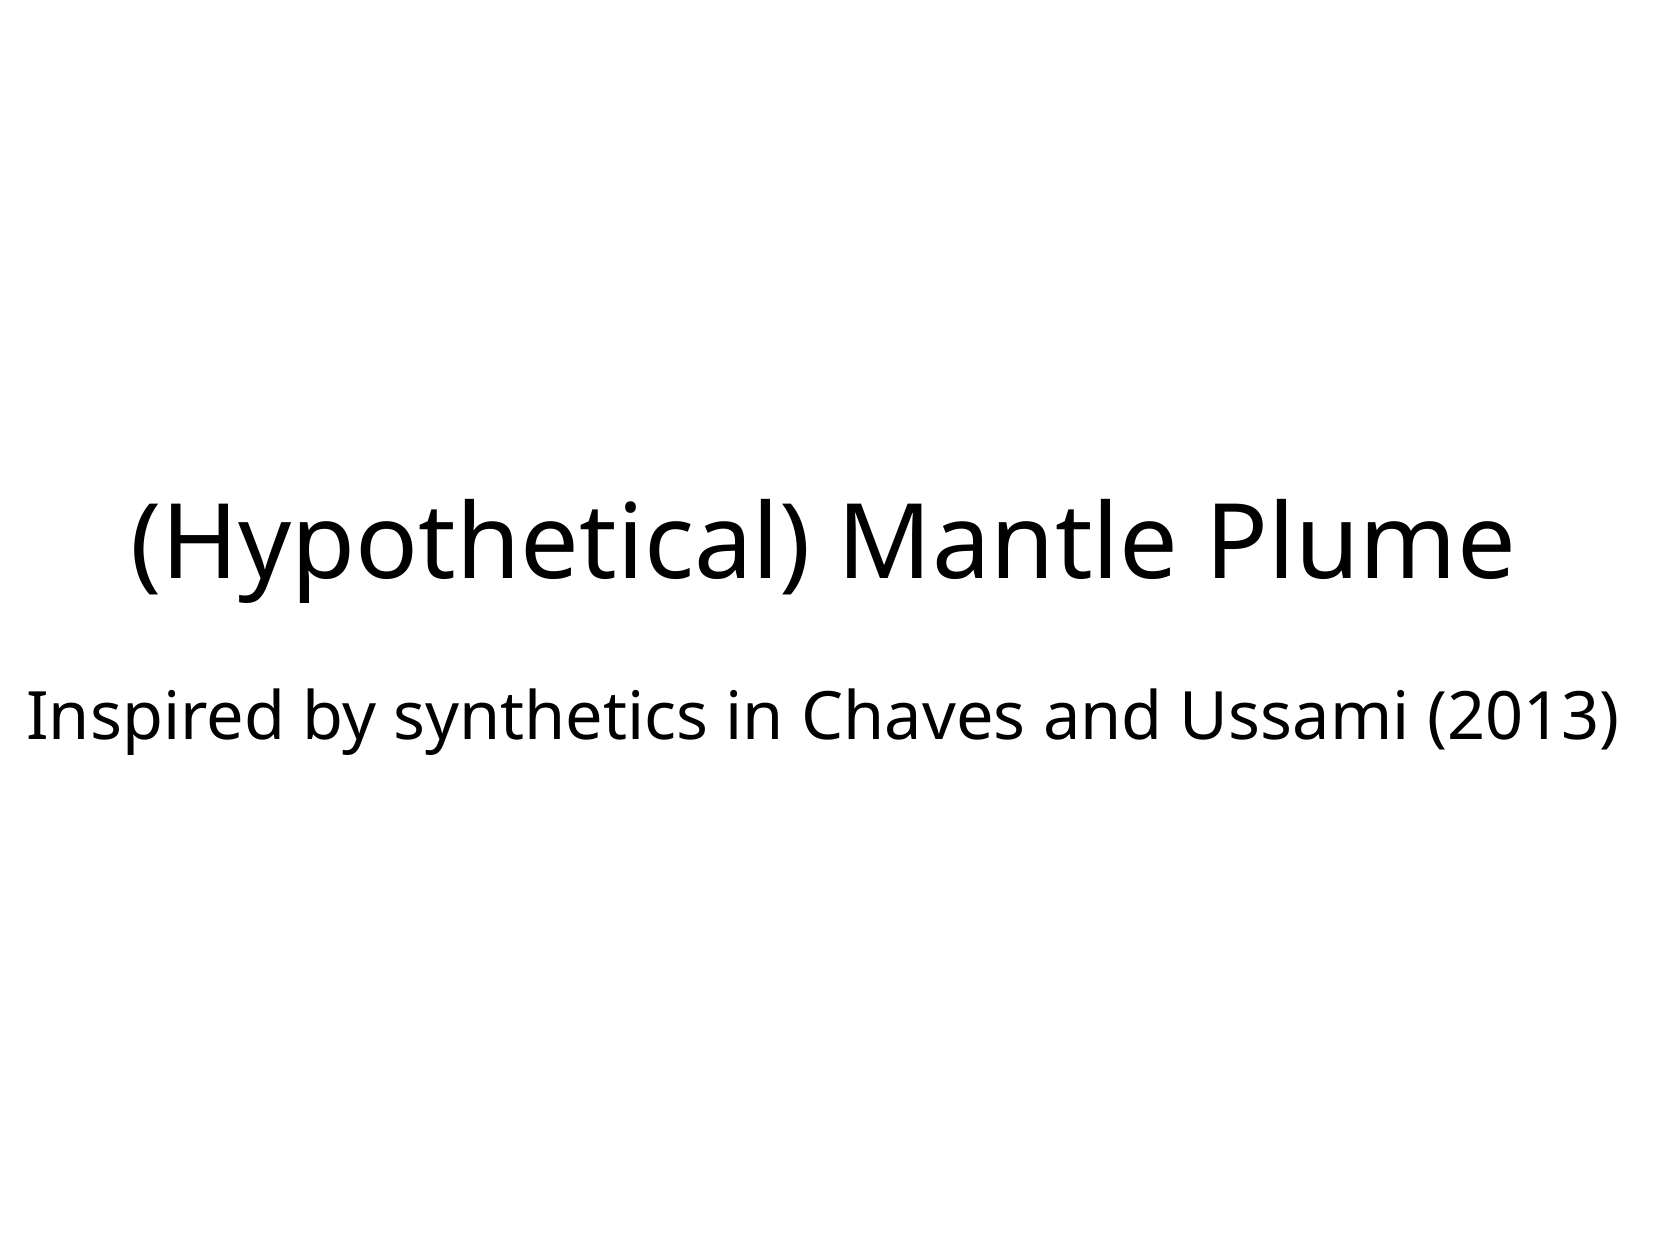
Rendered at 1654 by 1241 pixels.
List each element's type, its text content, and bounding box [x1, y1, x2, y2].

title Inspired by synthetics in Chaves and Ussami (2013) [21, 580, 1627, 847]
title (Hypothetical) Mantle Plume [21, 405, 1627, 580]
